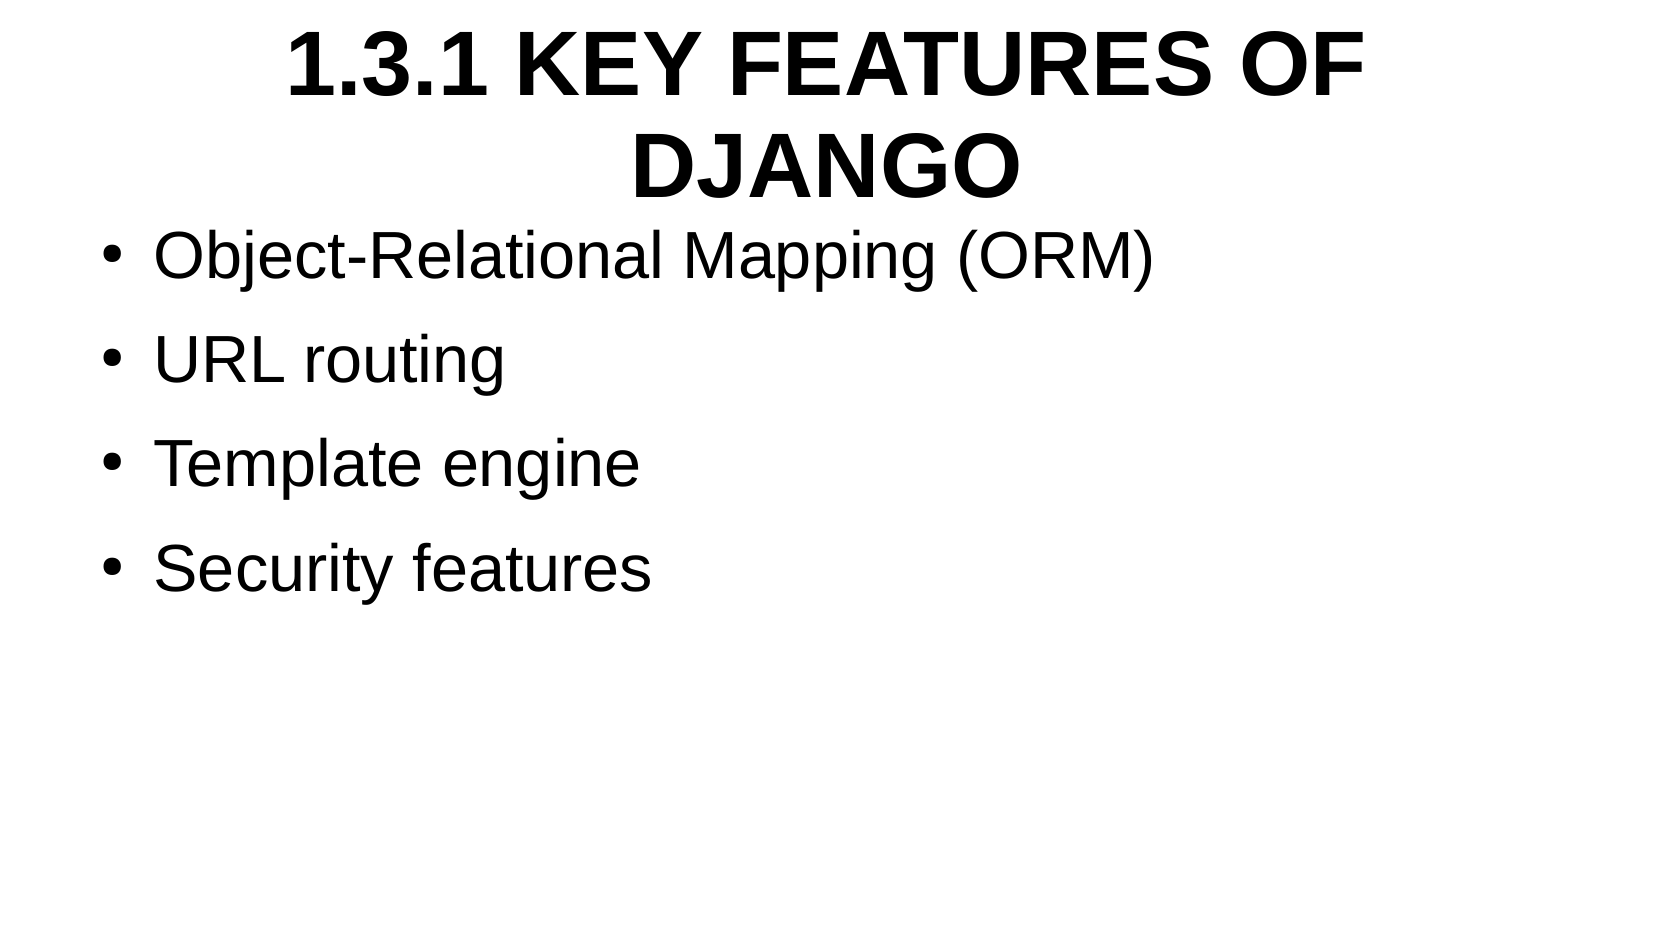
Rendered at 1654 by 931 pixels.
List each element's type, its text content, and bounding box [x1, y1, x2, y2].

list Object-Relational Mapping (ORM) URL routing Template engine Security features [82, 217, 1571, 758]
title 1.3.1 KEY FEATURES OF DJANGO [82, 12, 1571, 217]
